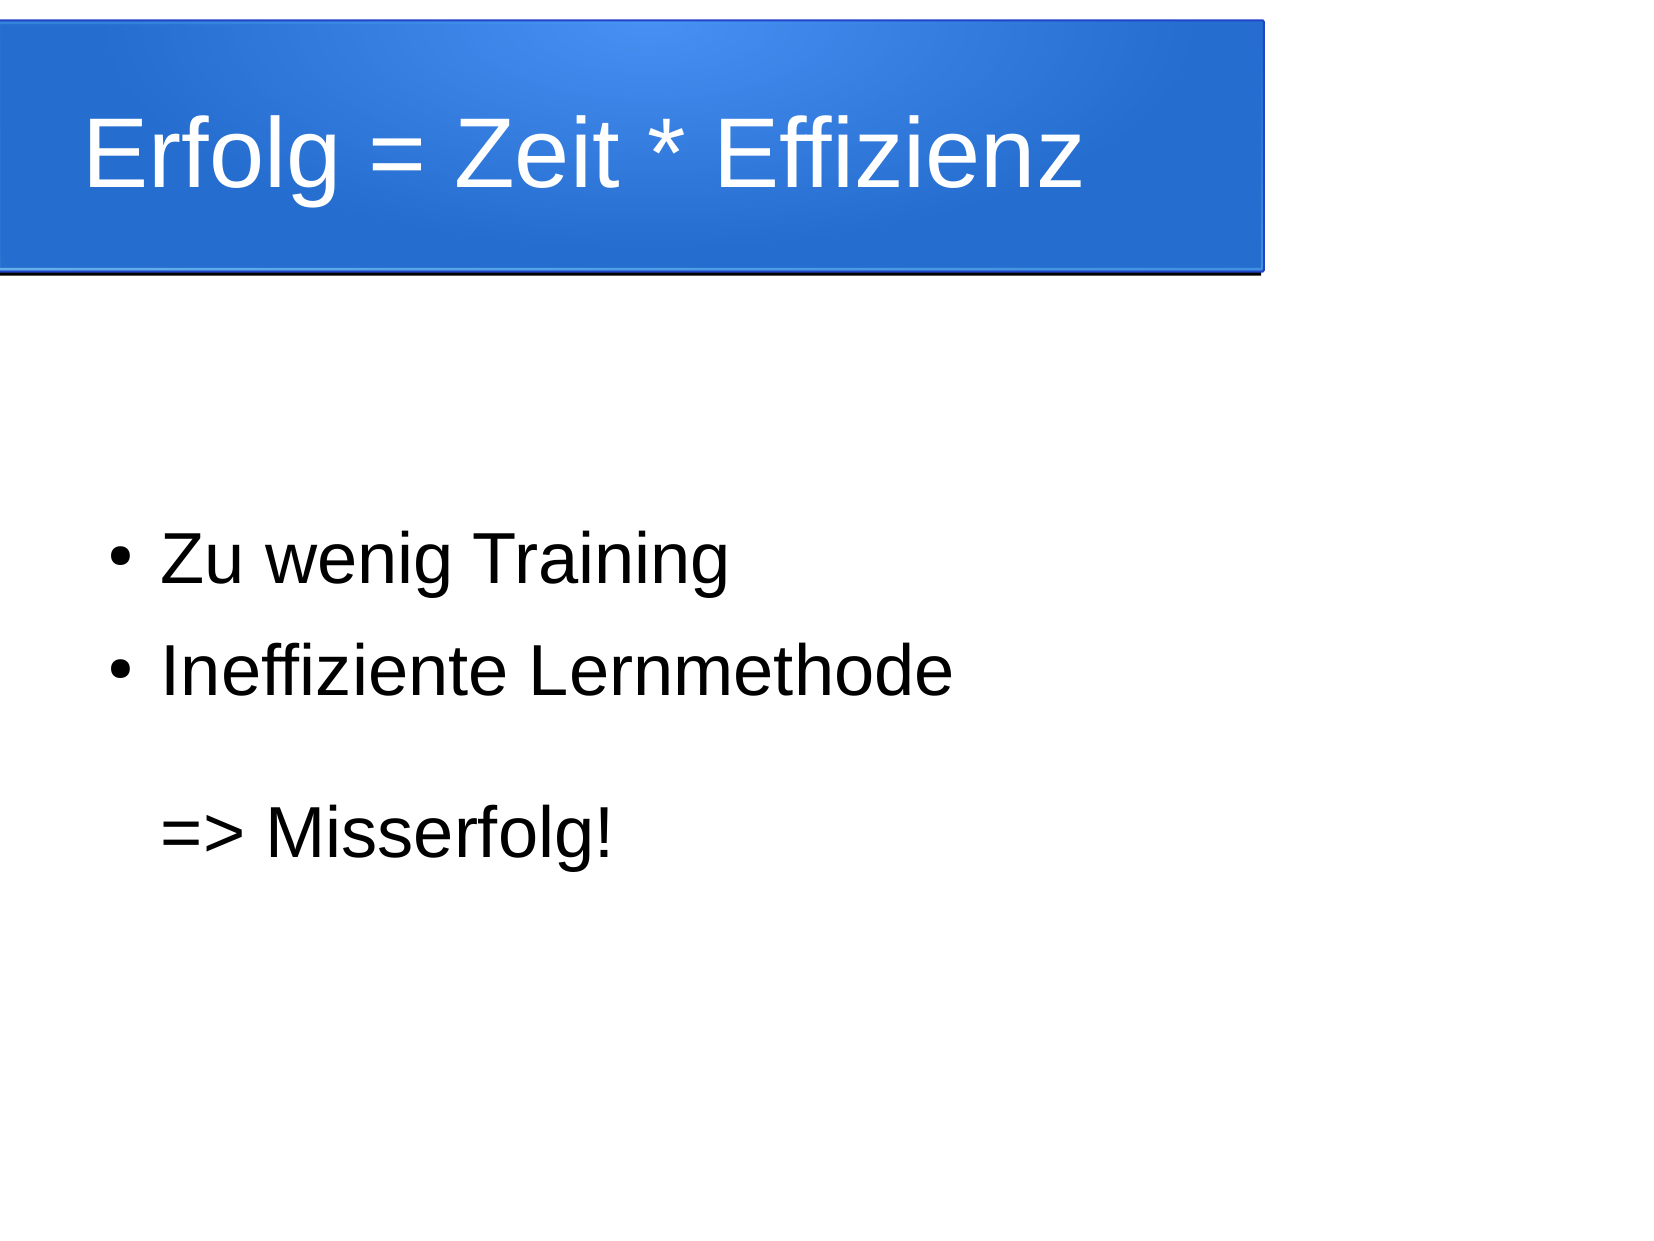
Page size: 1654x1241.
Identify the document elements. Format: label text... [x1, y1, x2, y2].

title Erfolg = Zeit * Effizienz [82, 49, 1250, 257]
list Zu wenig Training Ineffiziente Lernmethode => Misserfolg! [90, 405, 1546, 1125]
